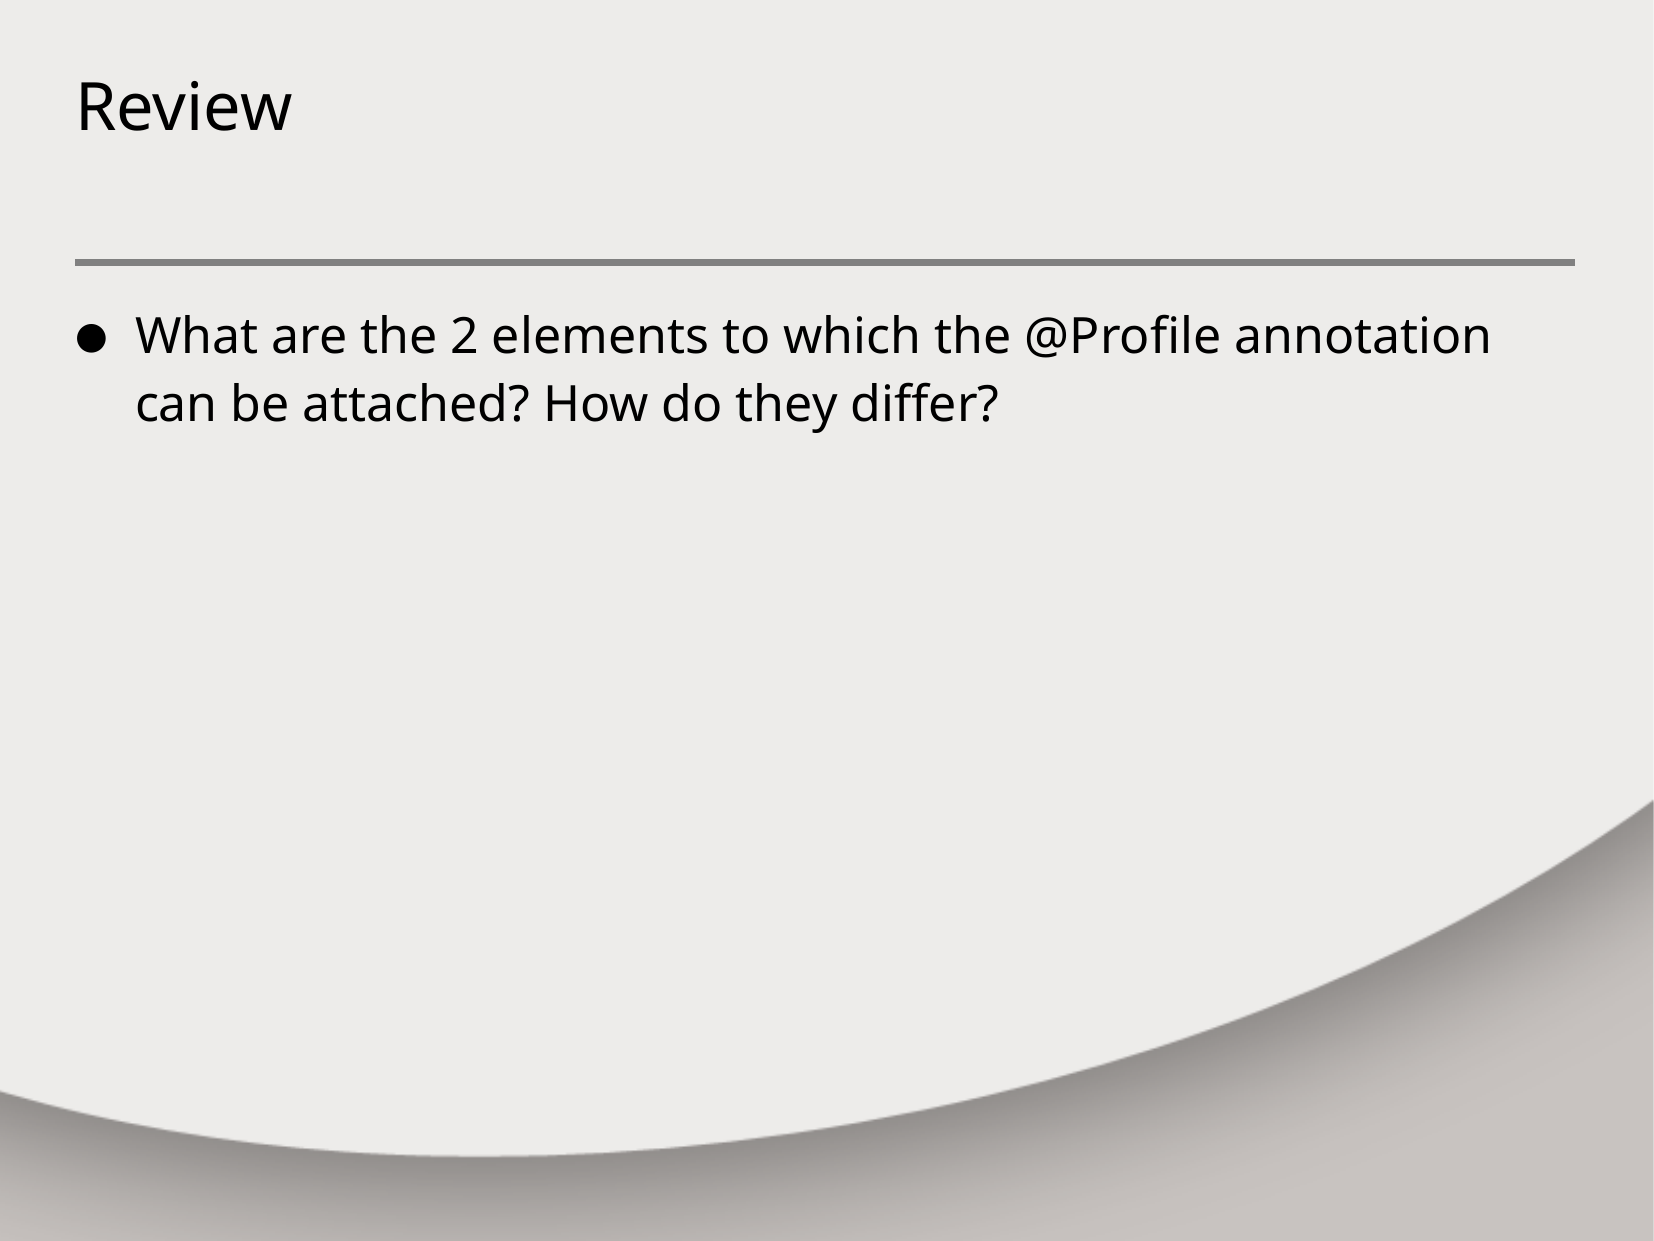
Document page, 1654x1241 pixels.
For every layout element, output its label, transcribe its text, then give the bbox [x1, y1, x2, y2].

picture [0, 0, 1654, 1241]
title Review [75, 75, 1576, 226]
list What are the 2 elements to which the @Profile annotation can be attached? How do they differ? [75, 300, 1576, 1163]
